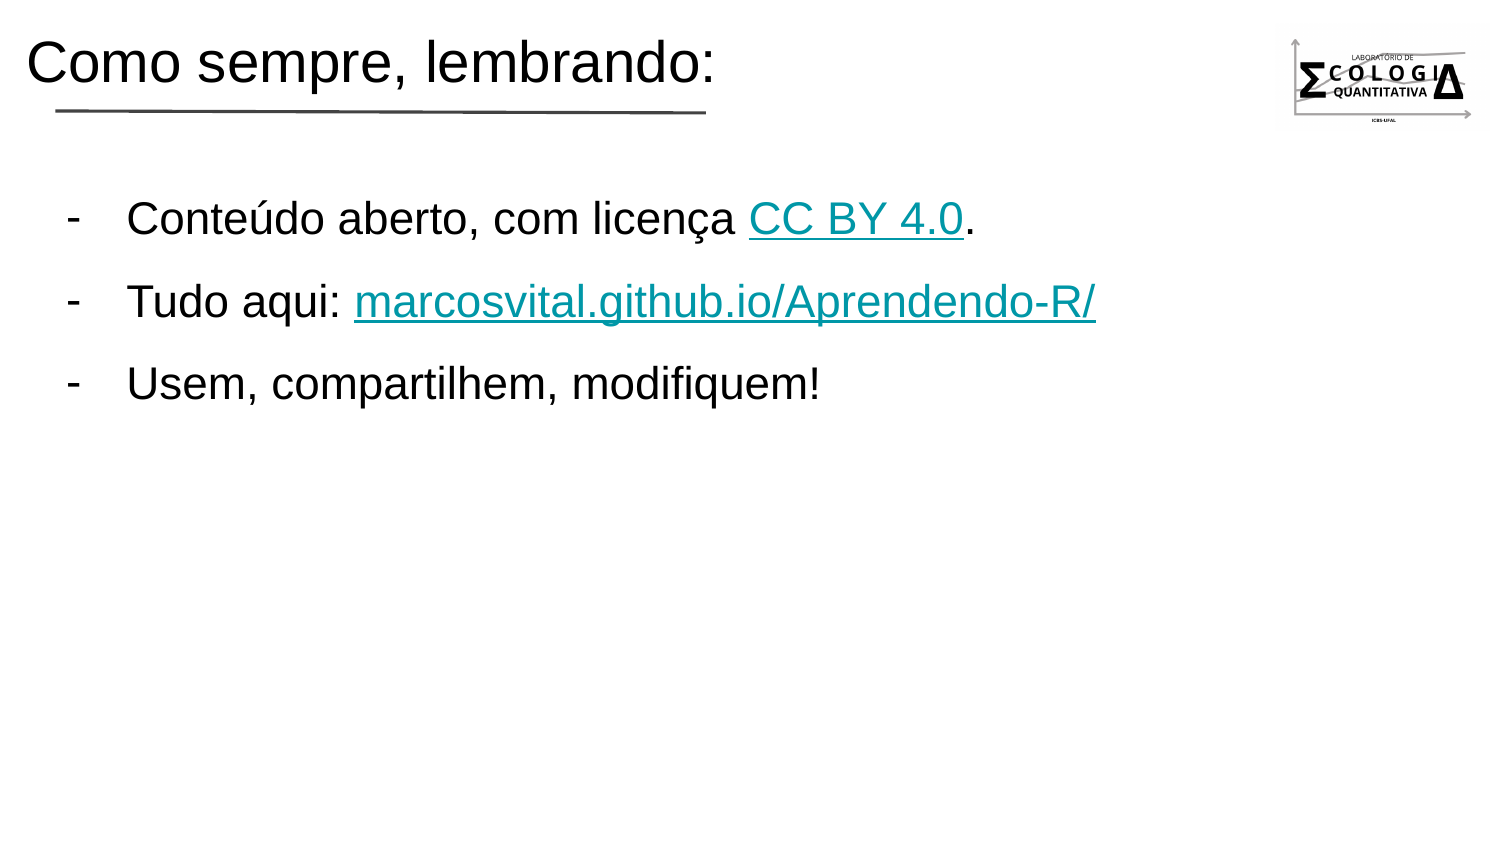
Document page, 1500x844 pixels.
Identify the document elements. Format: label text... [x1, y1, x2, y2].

picture [1275, 23, 1490, 131]
text_box Conteúdo aberto, com licença CC BY 4.0. Tudo aqui: marcosvital.github.io/Aprendendo-R/ Usem, compartilhem, modifiquem! [36, 146, 1412, 566]
text_box Como sempre, lembrando: [11, 9, 1210, 117]
